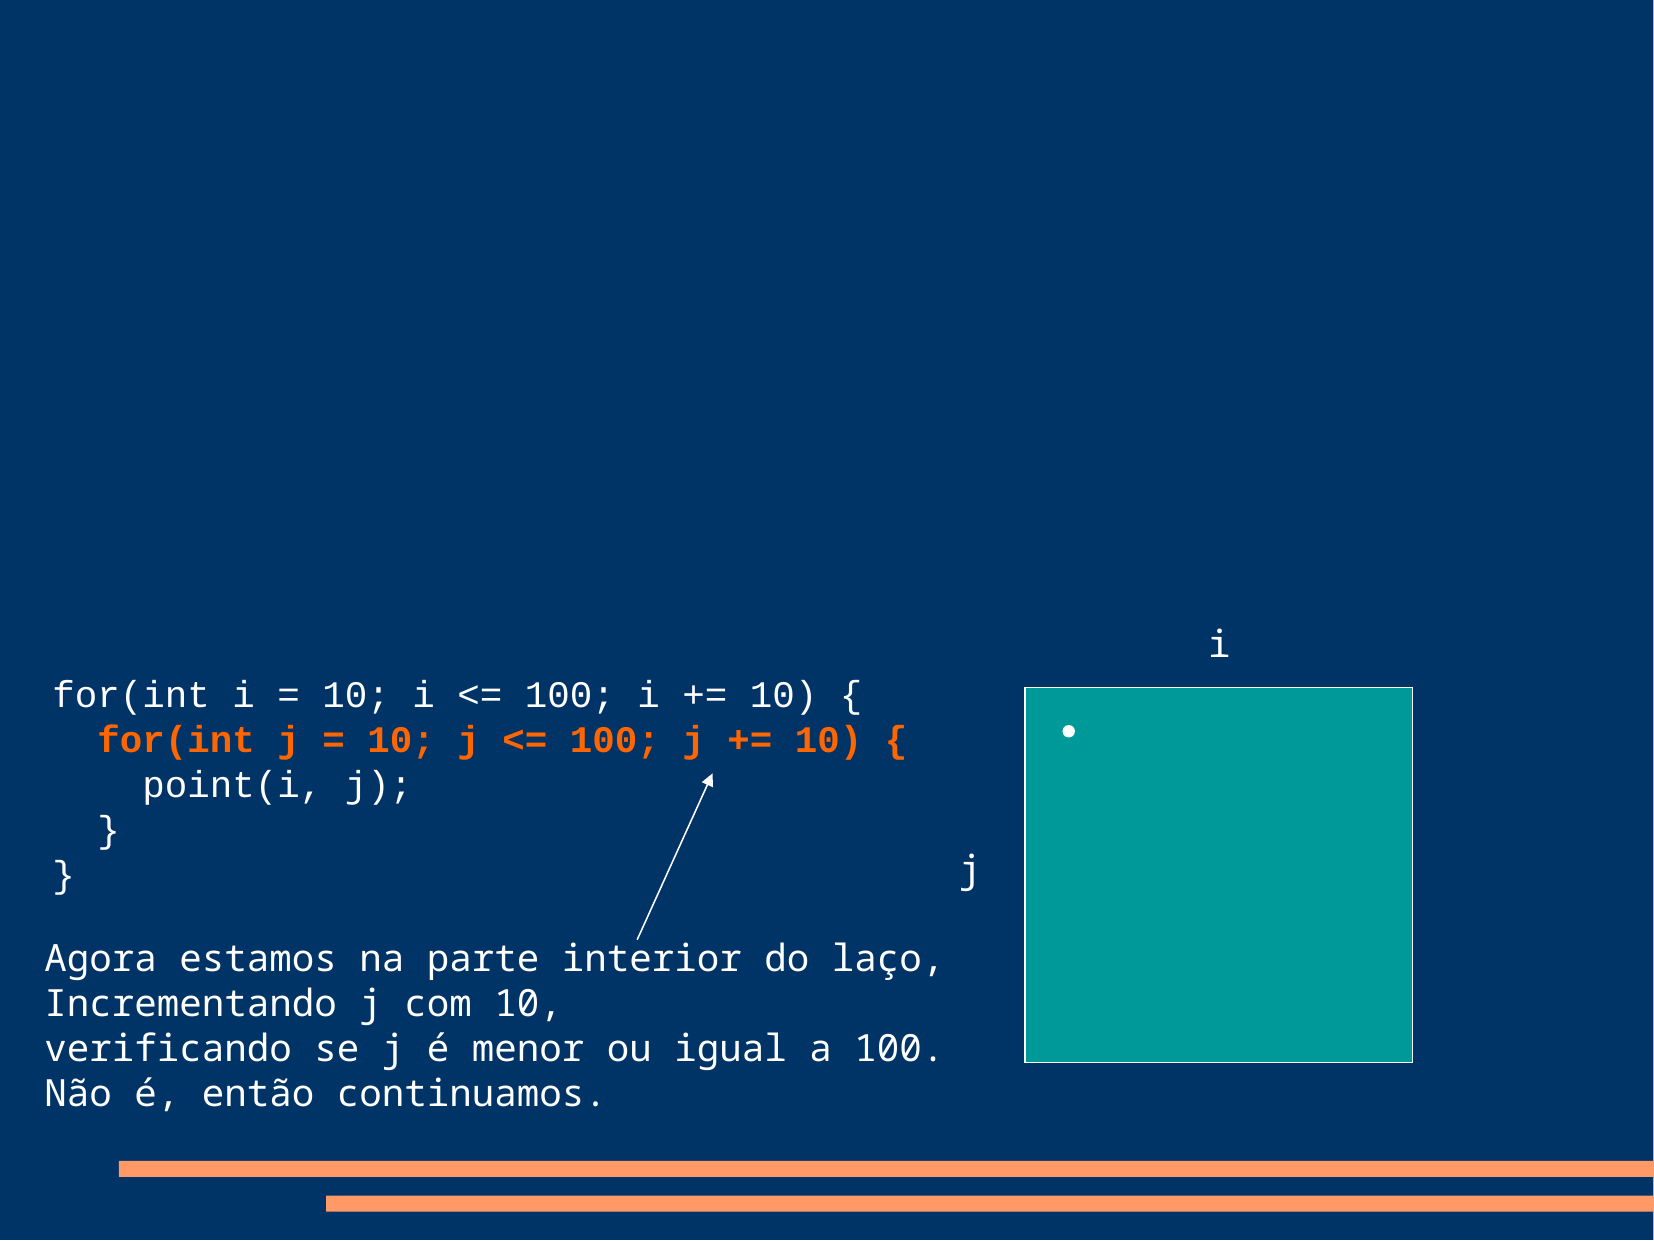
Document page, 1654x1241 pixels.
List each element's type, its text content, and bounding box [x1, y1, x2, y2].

text_box for(int i = 10; i <= 100; i += 10) { for(int j = 10; j <= 100; j += 10) { point(i, j); } } [37, 662, 963, 903]
text_box i [1193, 612, 1246, 673]
text_box Agora estamos na parte interior do laço, Incrementando j com 10, verificando se j é menor ou igual a 100. Não é, então continuamos. [29, 926, 982, 1122]
text_box j [944, 837, 997, 898]
text_box [1024, 687, 1413, 1063]
